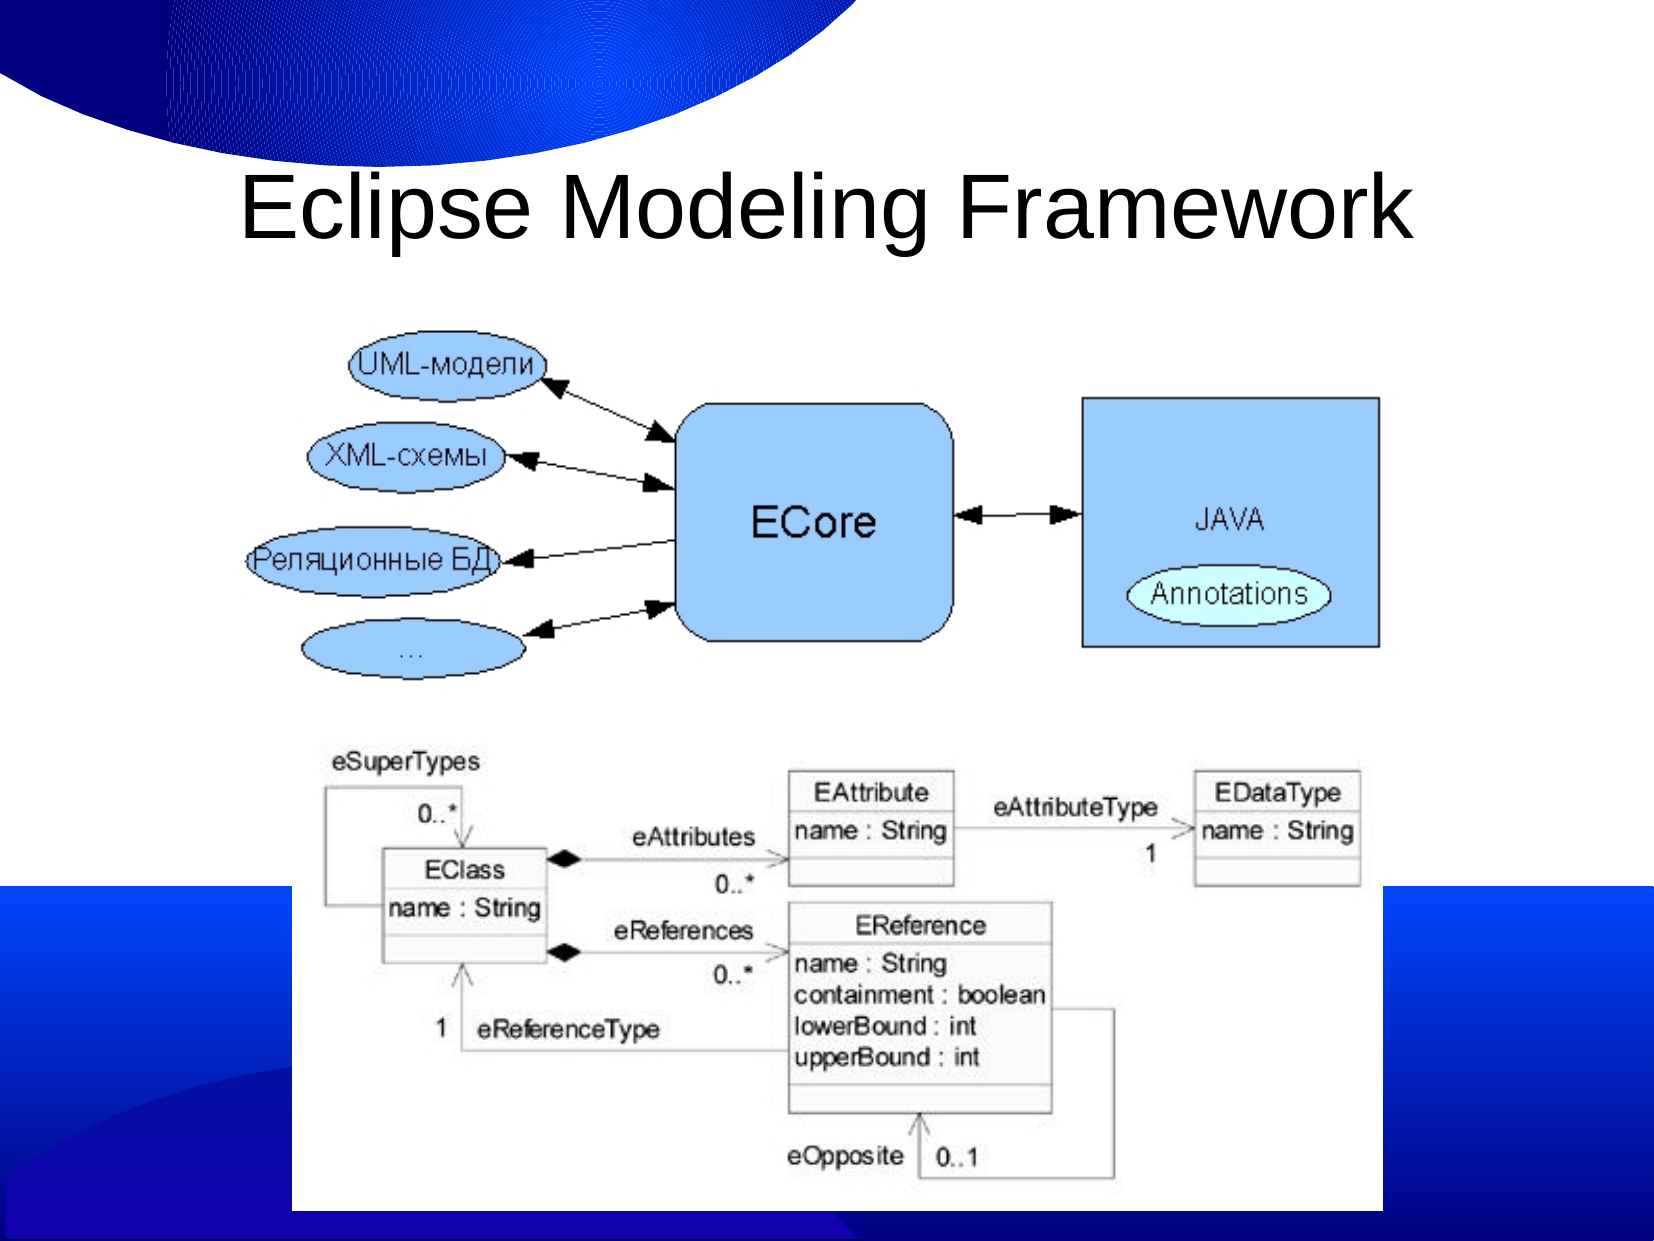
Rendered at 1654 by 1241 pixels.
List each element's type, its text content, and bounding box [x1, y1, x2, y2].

picture [292, 725, 1383, 1211]
title Eclipse Modeling Framework [121, 110, 1534, 303]
picture [236, 295, 1418, 709]
